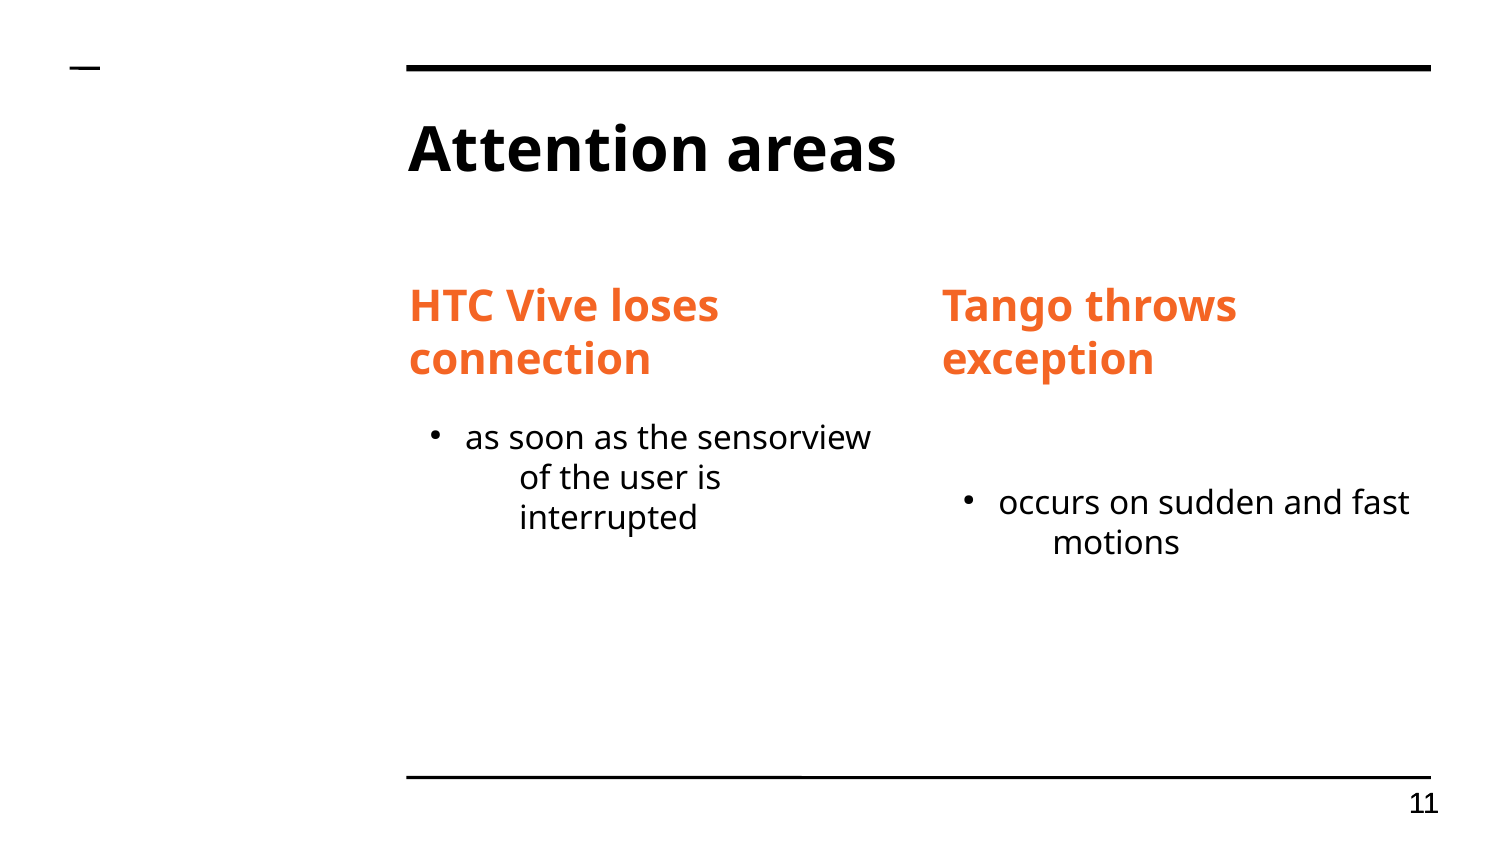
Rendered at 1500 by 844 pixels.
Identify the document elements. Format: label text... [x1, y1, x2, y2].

title Attention areas [393, 94, 1431, 199]
list HTC Vive loses connection as soon as the sensorview of the user is interrupted [393, 262, 898, 756]
list Tango throws exception occurs on sudden and fast motions [926, 262, 1431, 756]
slide_number <number> [1394, 769, 1484, 834]
